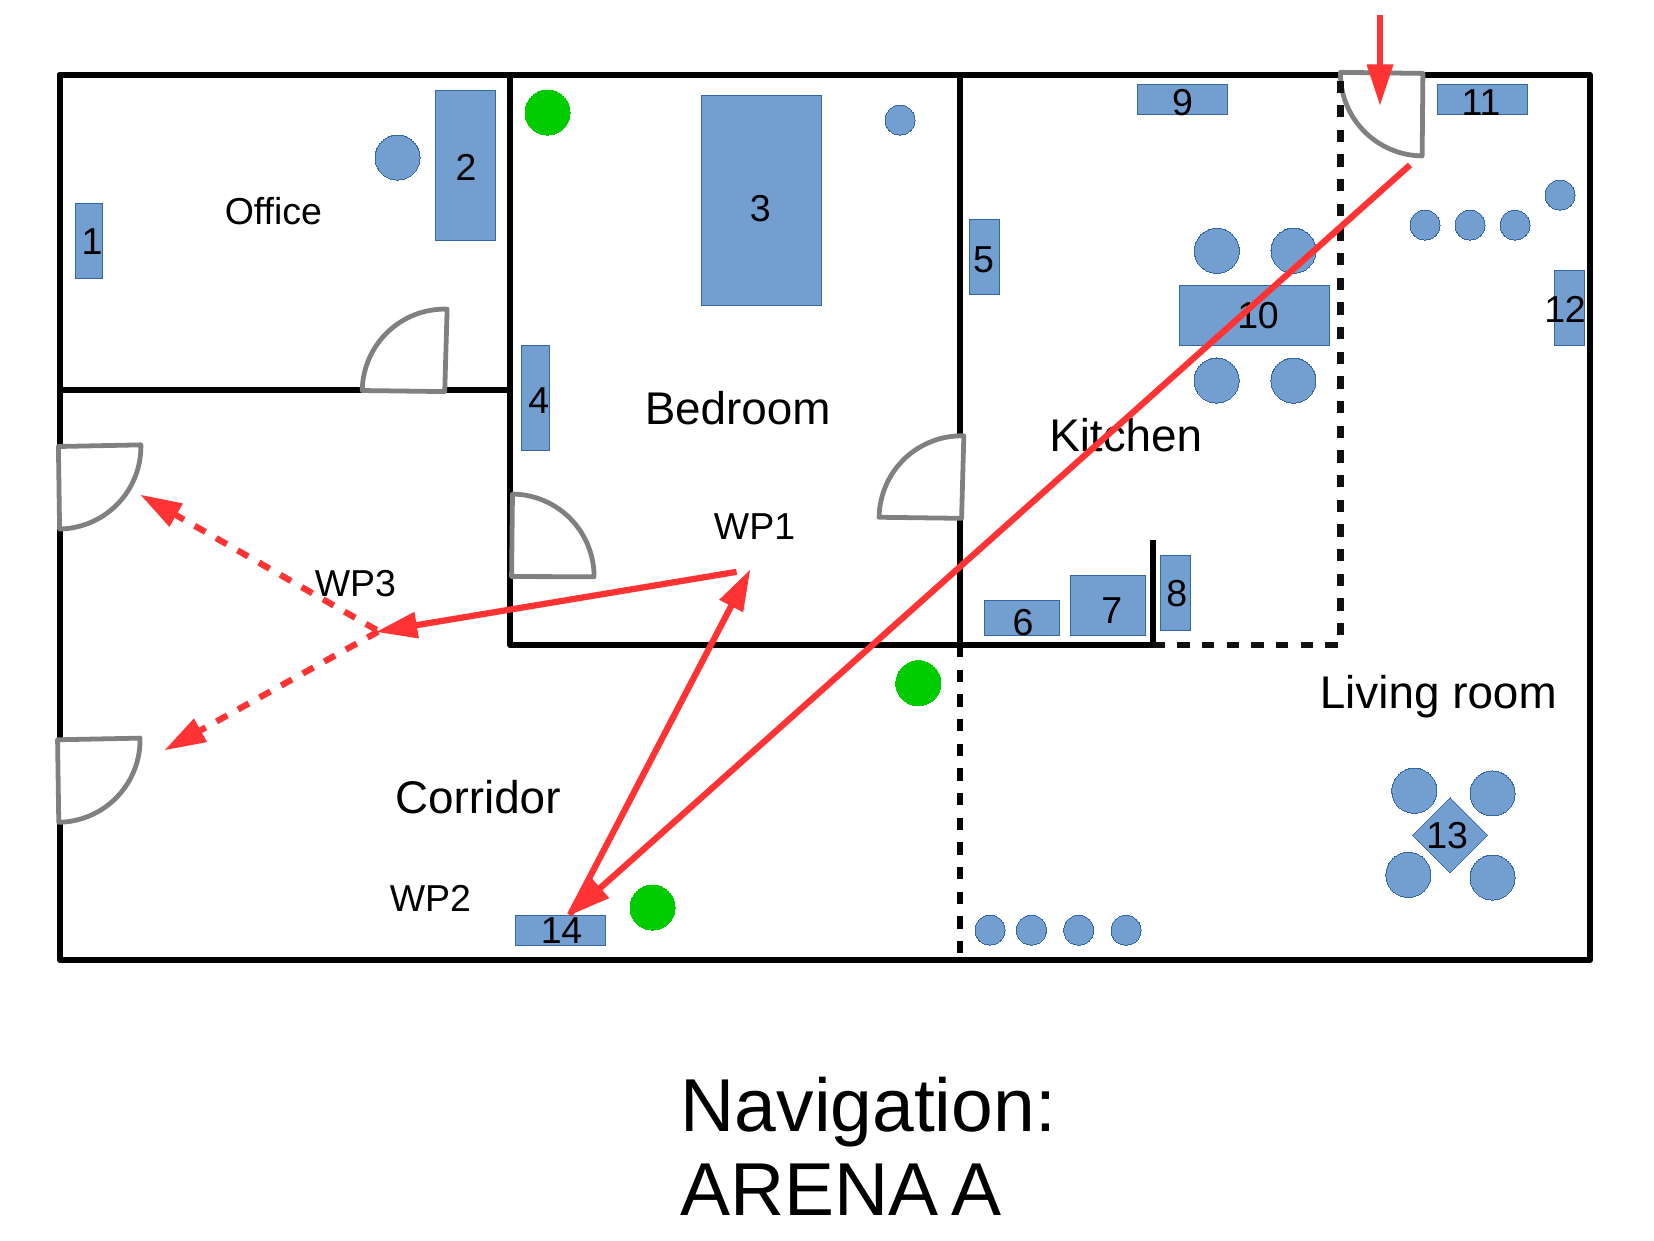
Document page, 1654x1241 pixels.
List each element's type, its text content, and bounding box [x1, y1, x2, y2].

text_box WP1 [699, 498, 811, 556]
text_box Kitchen [1076, 402, 1218, 469]
text_box Office [210, 183, 337, 241]
text_box Bedroom [630, 375, 846, 442]
text_box 6 [997, 594, 1049, 651]
text_box 11 [1446, 74, 1519, 132]
text_box 2 [440, 138, 492, 196]
text_box 12 [1529, 281, 1601, 338]
text_box 7 [1086, 582, 1137, 640]
text_box Living room [1305, 660, 1572, 727]
text_box 10 [1222, 287, 1267, 327]
text_box 5 [958, 230, 1009, 288]
text_box 9 [1157, 74, 1208, 132]
text_box 1 [66, 213, 118, 271]
text_box WP3 [300, 555, 411, 612]
text_box Navigation: ARENA A [665, 1055, 1071, 1239]
text_box 10 [1222, 287, 1294, 344]
text_box 3 [735, 180, 786, 238]
text_box Kitchen [1034, 402, 1138, 469]
text_box [57, 72, 1591, 961]
text_box WP2 [375, 870, 486, 927]
text_box 14 [526, 902, 598, 960]
text_box 13 [1411, 806, 1483, 864]
text_box 8 [1151, 564, 1202, 622]
text_box Corridor [380, 765, 576, 832]
text_box 4 [513, 371, 565, 429]
